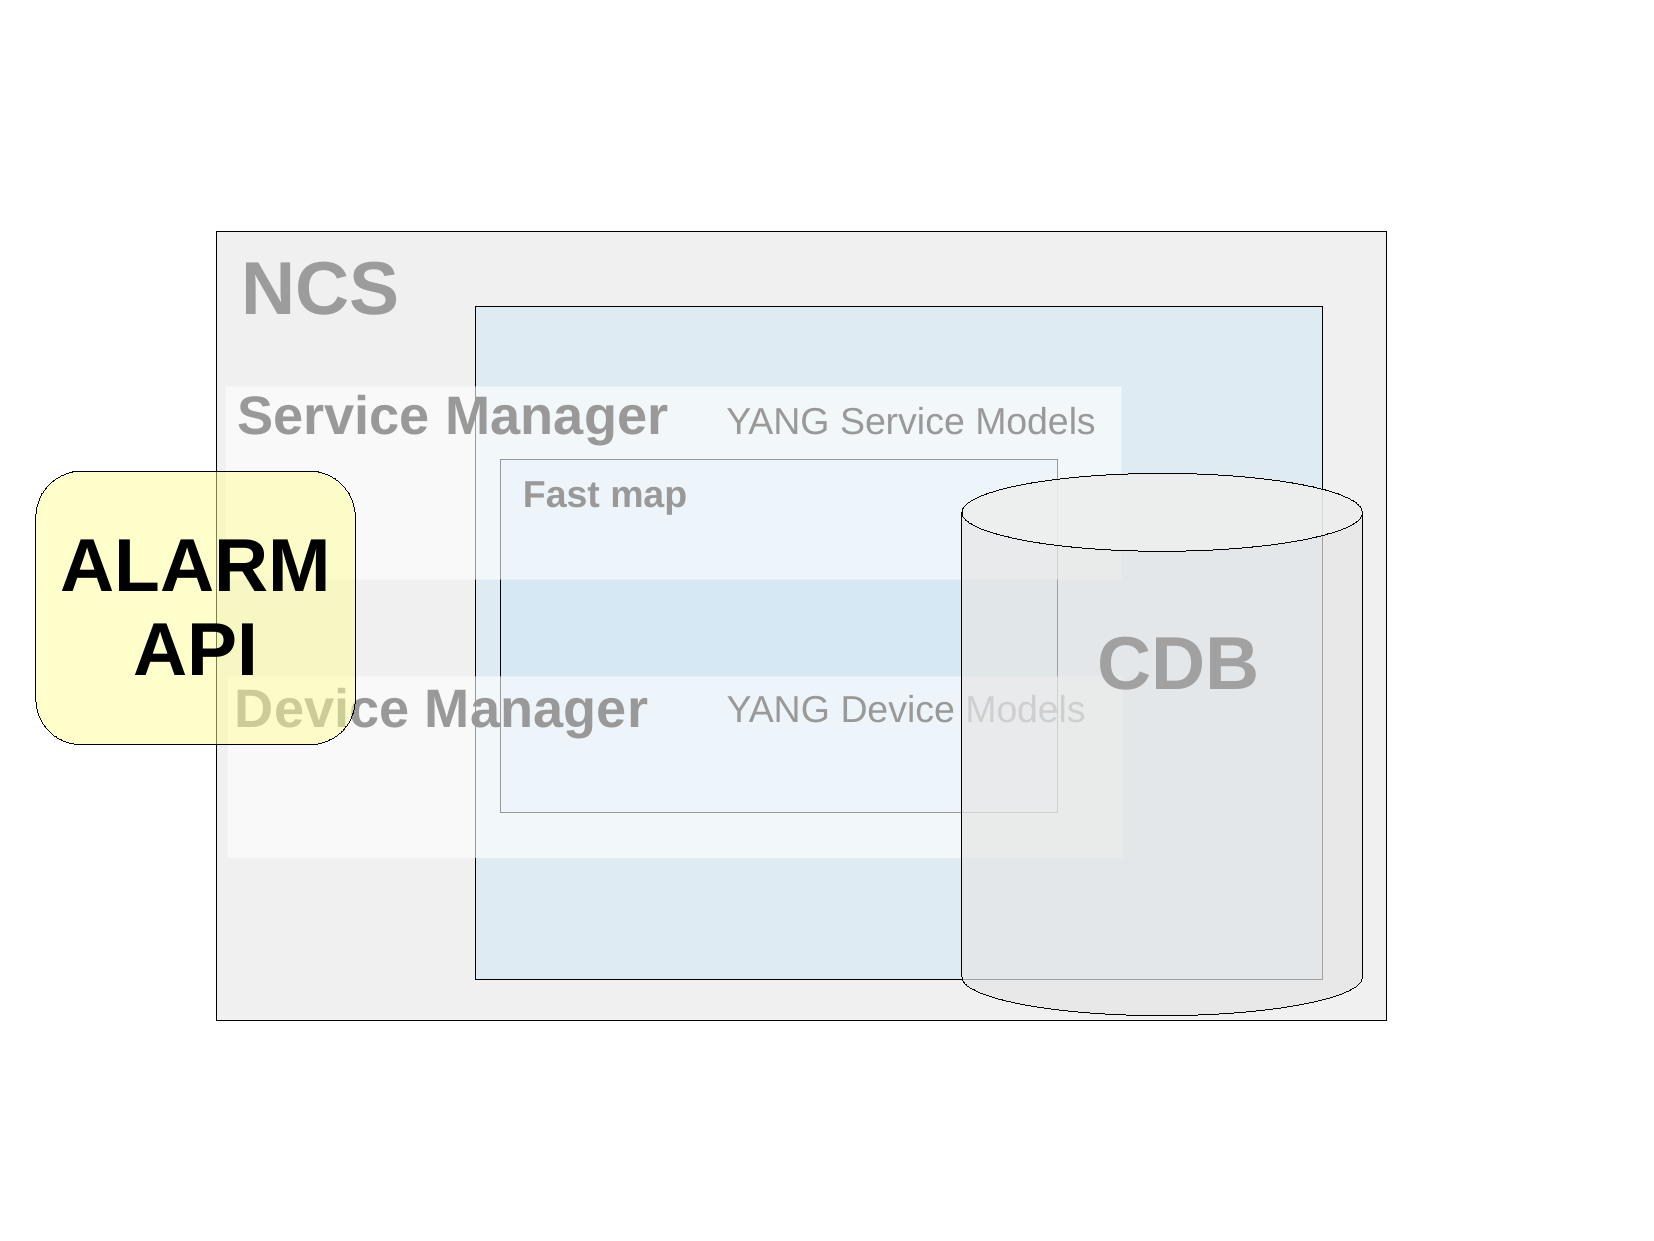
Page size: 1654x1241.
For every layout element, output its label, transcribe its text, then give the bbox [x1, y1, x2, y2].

text_box [35, 231, 1387, 1021]
text_box Service Manager [222, 378, 683, 454]
text_box ALARM API [45, 516, 347, 699]
text_box Device Manager [356, 670, 663, 676]
